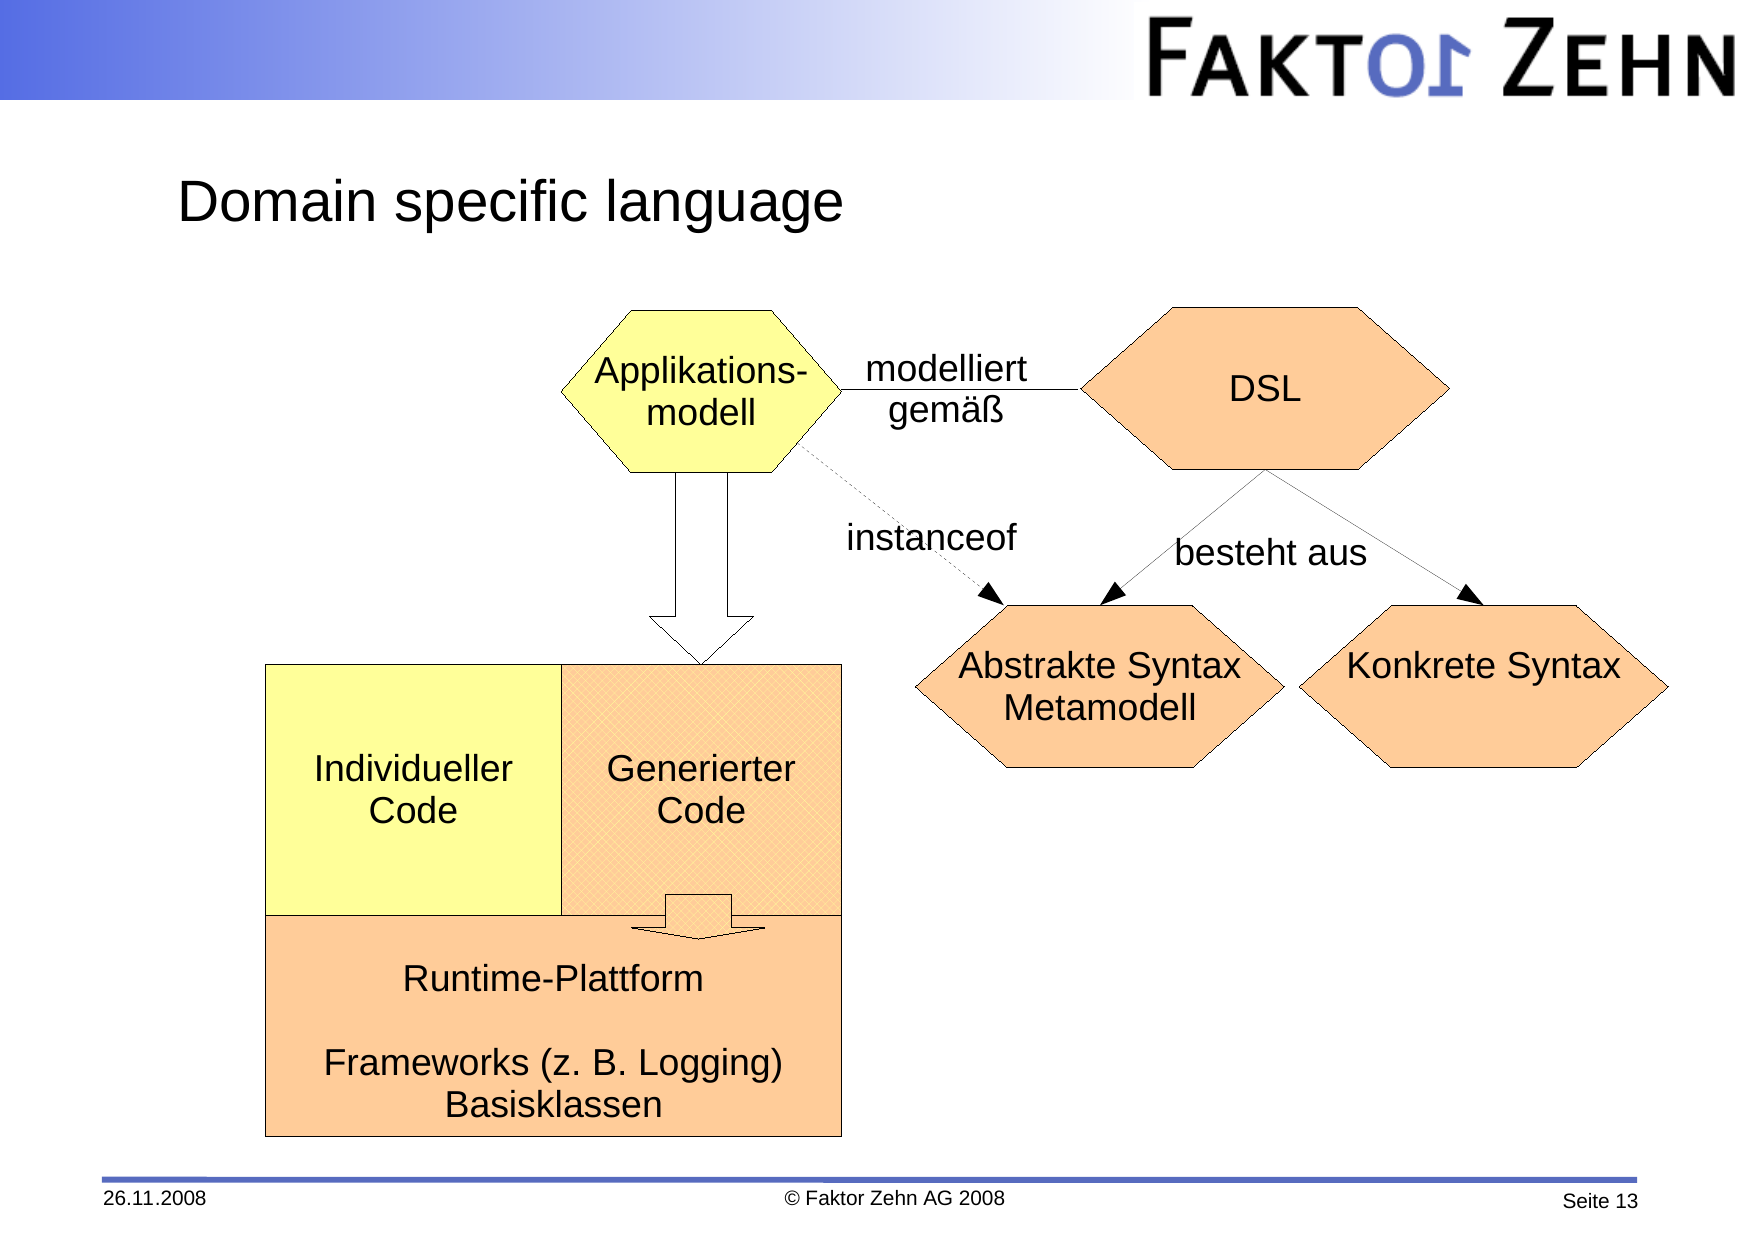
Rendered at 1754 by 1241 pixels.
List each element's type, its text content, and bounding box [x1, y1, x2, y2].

text_box Generierter Code [561, 664, 842, 916]
text_box instanceof [829, 516, 1034, 560]
text_box besteht aus [1169, 531, 1374, 575]
text_box [1192, 471, 1362, 531]
text_box Runtime-Plattform Frameworks (z. B. Logging) Basisklassen [265, 916, 842, 1137]
picture [1133, 2, 1749, 105]
text_box modelliert gemäß [844, 346, 1049, 432]
title Domain specific language [177, 135, 1574, 266]
text_box Konkrete Syntax [1299, 605, 1669, 768]
text_box Applikations- modell [561, 310, 842, 473]
text_box Abstrakte Syntax Metamodell [915, 605, 1285, 768]
text_box DSL [1080, 307, 1450, 470]
text_box [767, 413, 1506, 1152]
text_box Individueller Code [265, 664, 561, 916]
text_box [631, 894, 765, 940]
text_box [1268, 413, 1506, 605]
